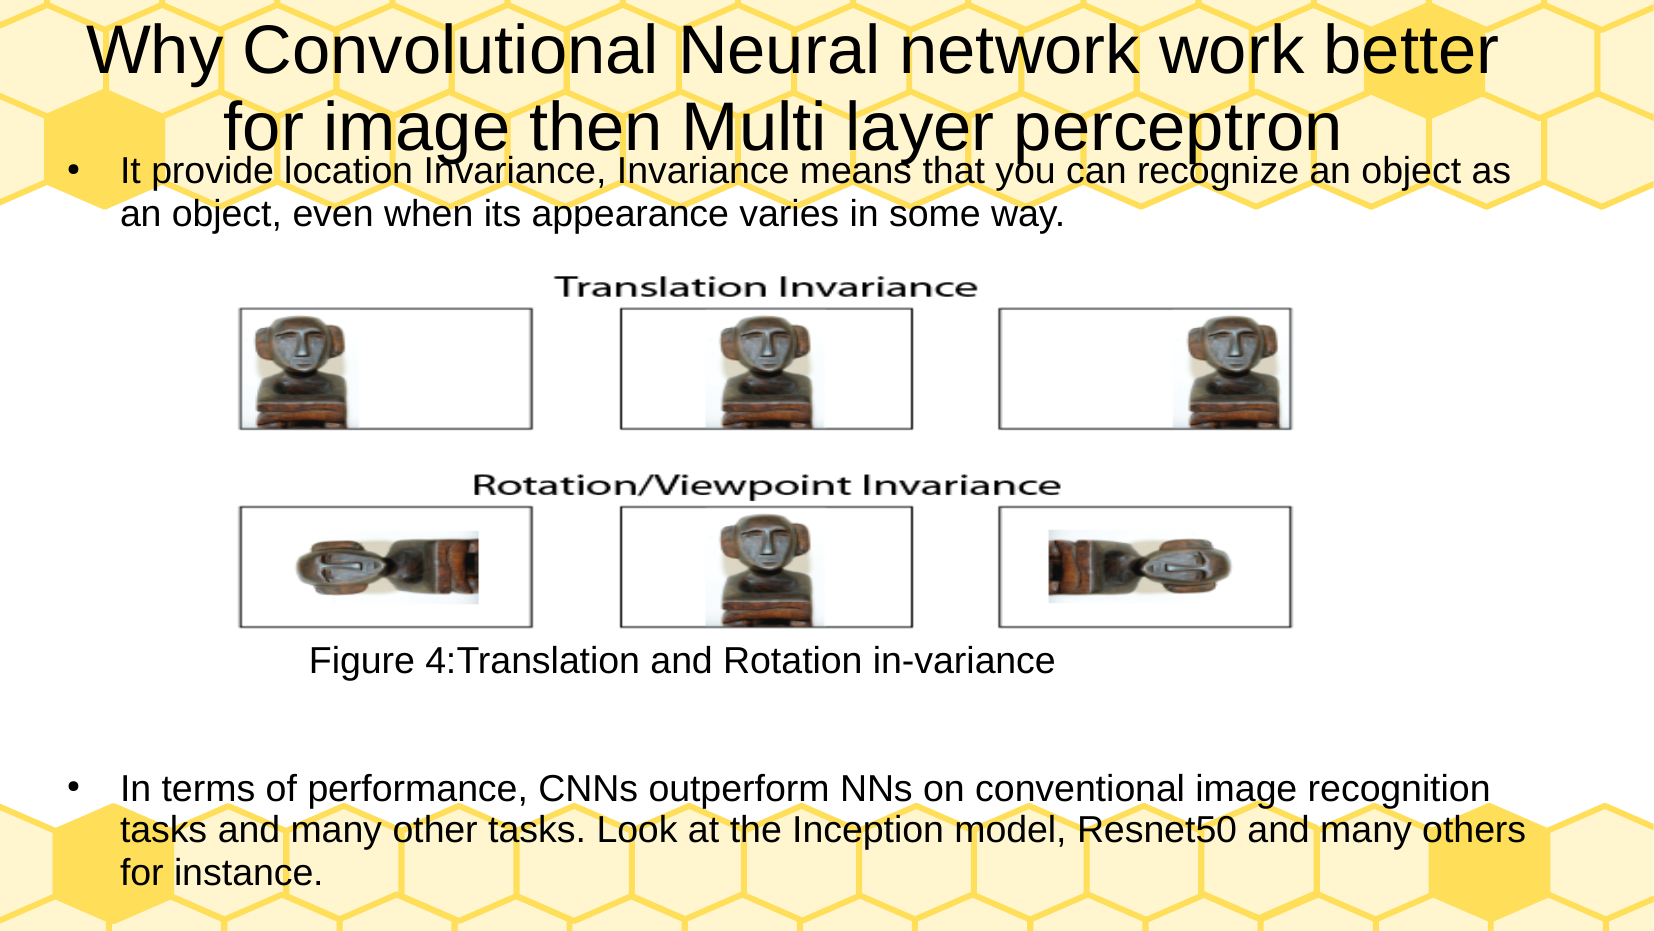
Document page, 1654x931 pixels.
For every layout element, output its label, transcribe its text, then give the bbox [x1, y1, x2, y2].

list It provide location Invariance, Invariance means that you can recognize an object as an object, even when its appearance varies in some way. Figure 4:Translation and Rotation in-variance In terms of performance, CNNs outperform NNs on conventional image recognition tasks and many other tasks. Look at the Inception model, Resnet50 and many others for instance. [49, 149, 1538, 931]
picture [225, 262, 1311, 638]
title Why Convolutional Neural network work better for image then Multi layer perceptron [49, 0, 1538, 149]
